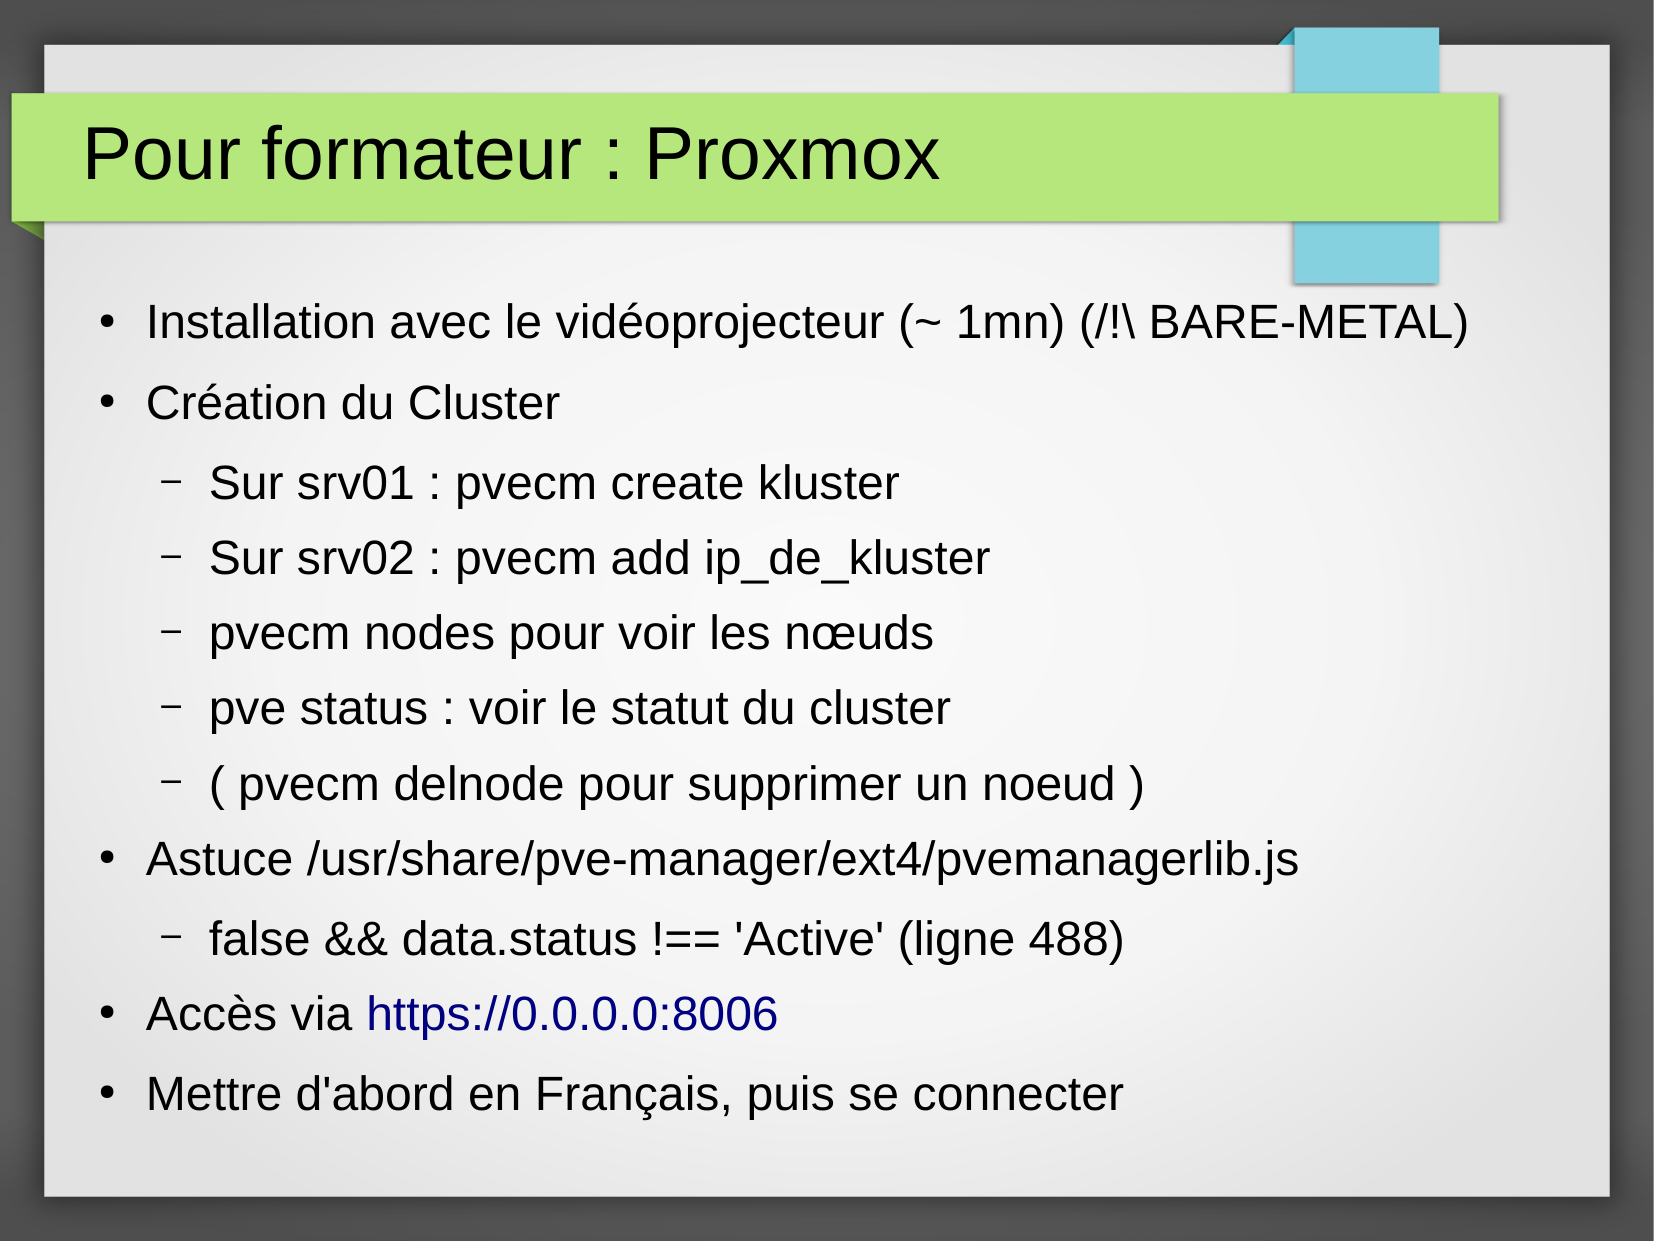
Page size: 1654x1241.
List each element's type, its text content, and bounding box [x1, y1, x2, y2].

list Installation avec le vidéoprojecteur (~ 1mn) (/!\ BARE-METAL) Création du Cluster Sur srv01 : pvecm create kluster Sur srv02 : pvecm add ip_de_kluster pvecm nodes pour voir les nœuds pve status : voir le statut du cluster ( pvecm delnode pour supprimer un noeud ) Astuce /usr/share/pve-manager/ext4/pvemanagerlib.js false && data.status !== 'Active' (ligne 488) Accès via https://0.0.0.0:8006 Mettre d'abord en Français, puis se connecter [82, 295, 1571, 1123]
picture [0, 0, 1654, 1241]
title Pour formateur : Proxmox [82, 94, 1264, 213]
